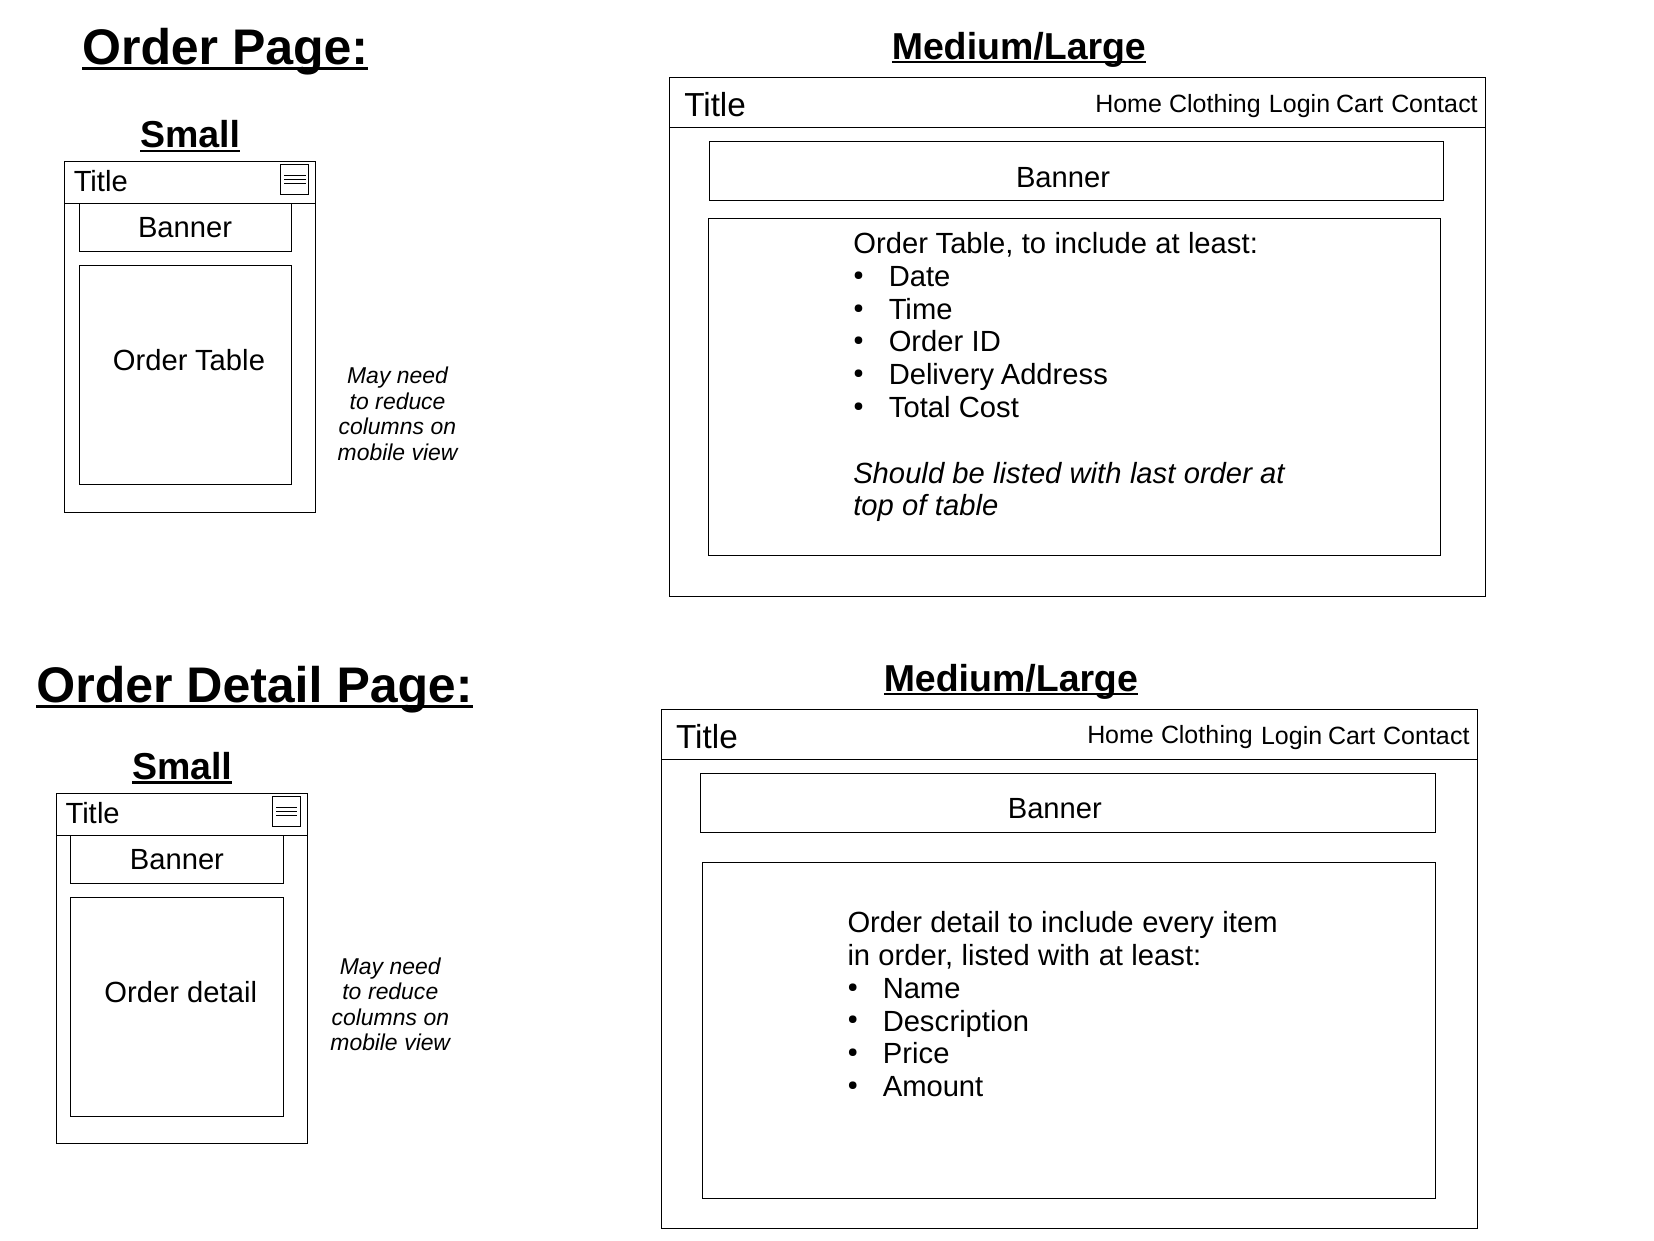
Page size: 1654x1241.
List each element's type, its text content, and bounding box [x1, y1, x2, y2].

text_box Order Page: [67, 11, 386, 83]
text_box [56, 793, 308, 1144]
text_box Order detail [86, 968, 276, 1052]
text_box [64, 161, 316, 513]
text_box Banner [970, 153, 1156, 201]
text_box Home [1080, 81, 1154, 125]
text_box Home [1072, 713, 1146, 757]
text_box Login [1246, 713, 1347, 773]
text_box Banner [102, 203, 268, 264]
text_box Small [117, 737, 247, 835]
text_box [661, 709, 1478, 1229]
text_box Cart [1321, 82, 1376, 125]
text_box Title [661, 711, 825, 768]
text_box Medium/Large [868, 649, 1186, 707]
text_box Order Detail Page: [21, 649, 488, 721]
text_box Clothing [1146, 713, 1246, 773]
text_box Order Table [94, 336, 284, 420]
text_box May need to reduce columns on mobile view [315, 946, 466, 1064]
text_box Banner [94, 835, 260, 895]
text_box Contact [1368, 714, 1495, 785]
text_box Login [1254, 82, 1355, 141]
text_box Order detail to include every item in order, listed with at least: Name Description Price Amount [832, 898, 1306, 1176]
text_box Small [125, 106, 256, 203]
text_box Title [50, 789, 117, 841]
text_box Order Table, to include at least: Date Time Order ID Delivery Address Total Cost Should be listed with last order at top of table [838, 219, 1312, 556]
text_box Banner [962, 785, 1148, 833]
text_box Title [669, 79, 833, 136]
text_box Clothing [1154, 81, 1290, 141]
text_box Contact [1376, 82, 1503, 153]
text_box Medium/Large [877, 17, 1194, 75]
text_box Title [59, 157, 125, 209]
text_box [669, 77, 1486, 597]
text_box May need to reduce columns on mobile view [322, 355, 473, 473]
text_box Cart [1313, 714, 1368, 757]
